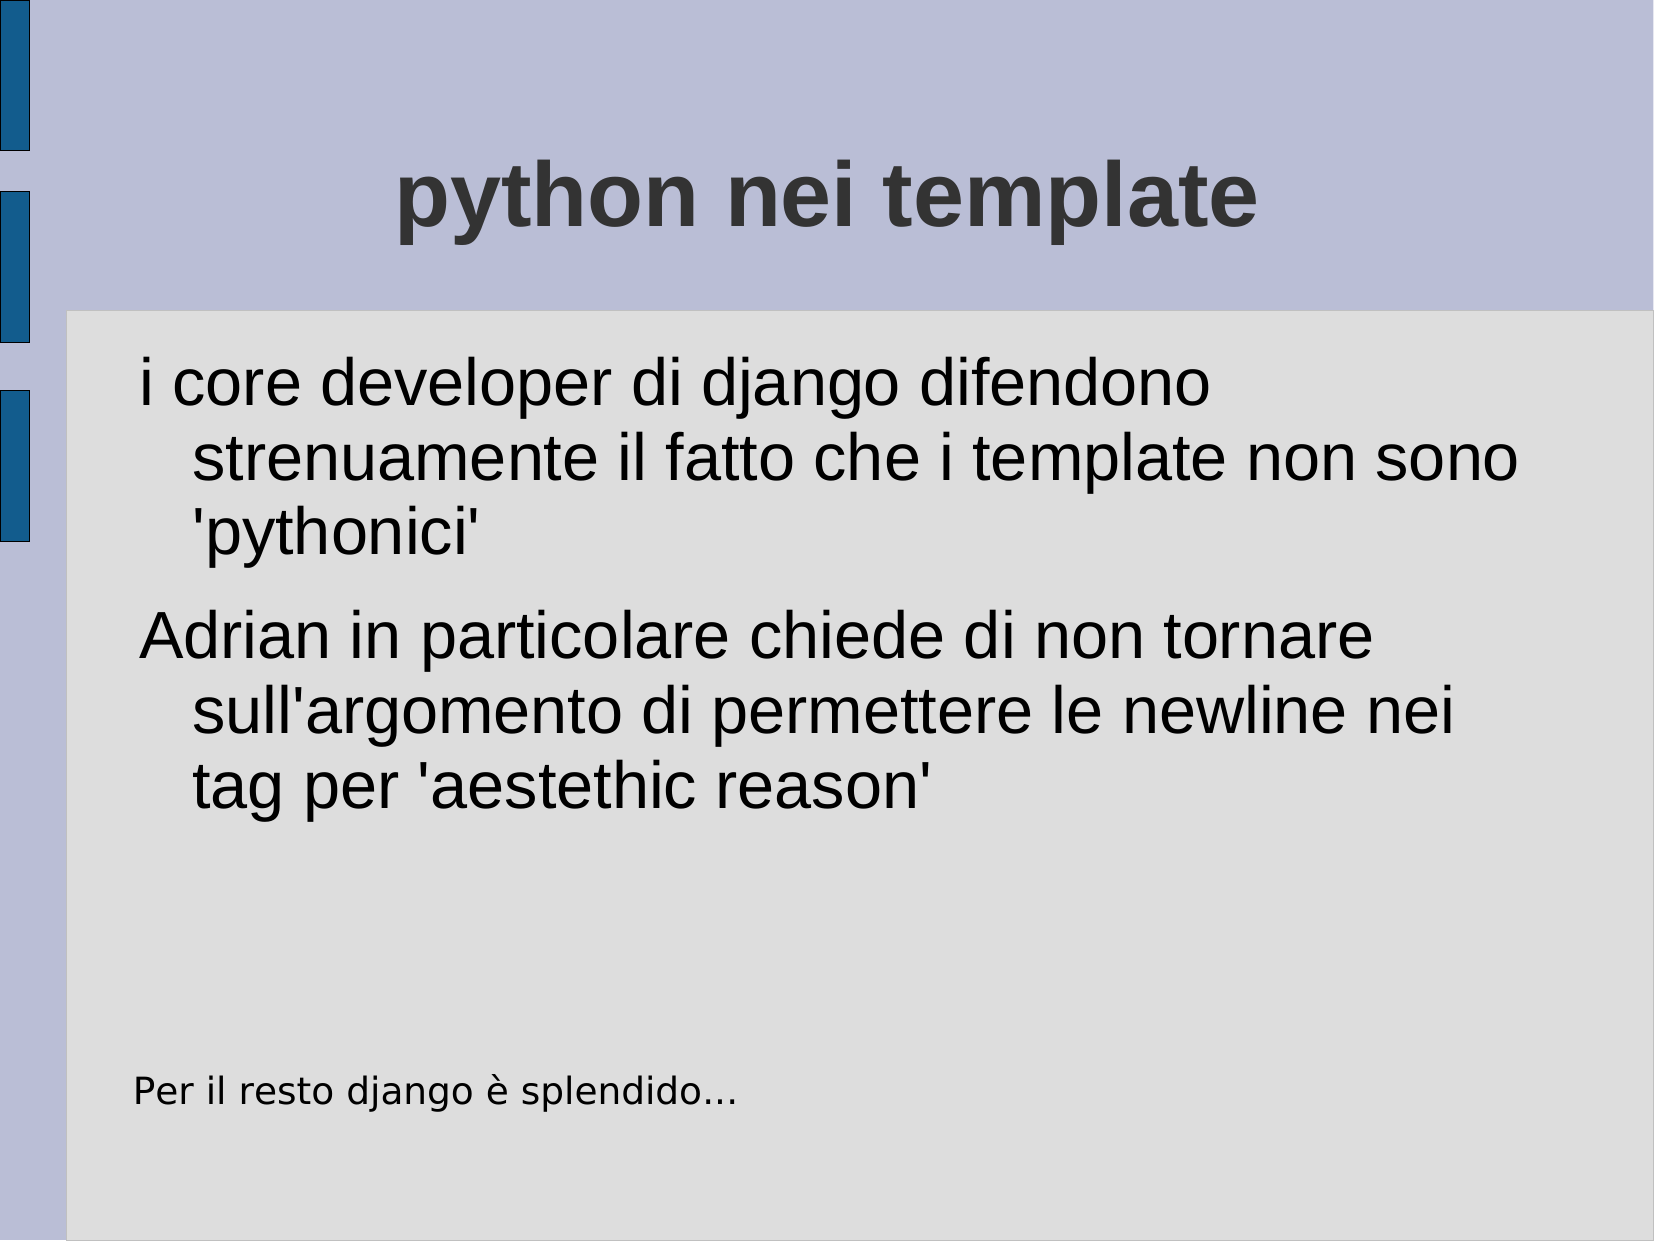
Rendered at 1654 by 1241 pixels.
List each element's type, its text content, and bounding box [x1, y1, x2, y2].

list i core developer di django difendono strenuamente il fatto che i template non sono 'pythonici' Adrian in particolare chiede di non tornare sull'argomento di permettere le newline nei tag per 'aestethic reason' [121, 344, 1534, 1127]
text_box Per il resto django è splendido... [118, 1062, 742, 1122]
title python nei template [121, 91, 1534, 299]
